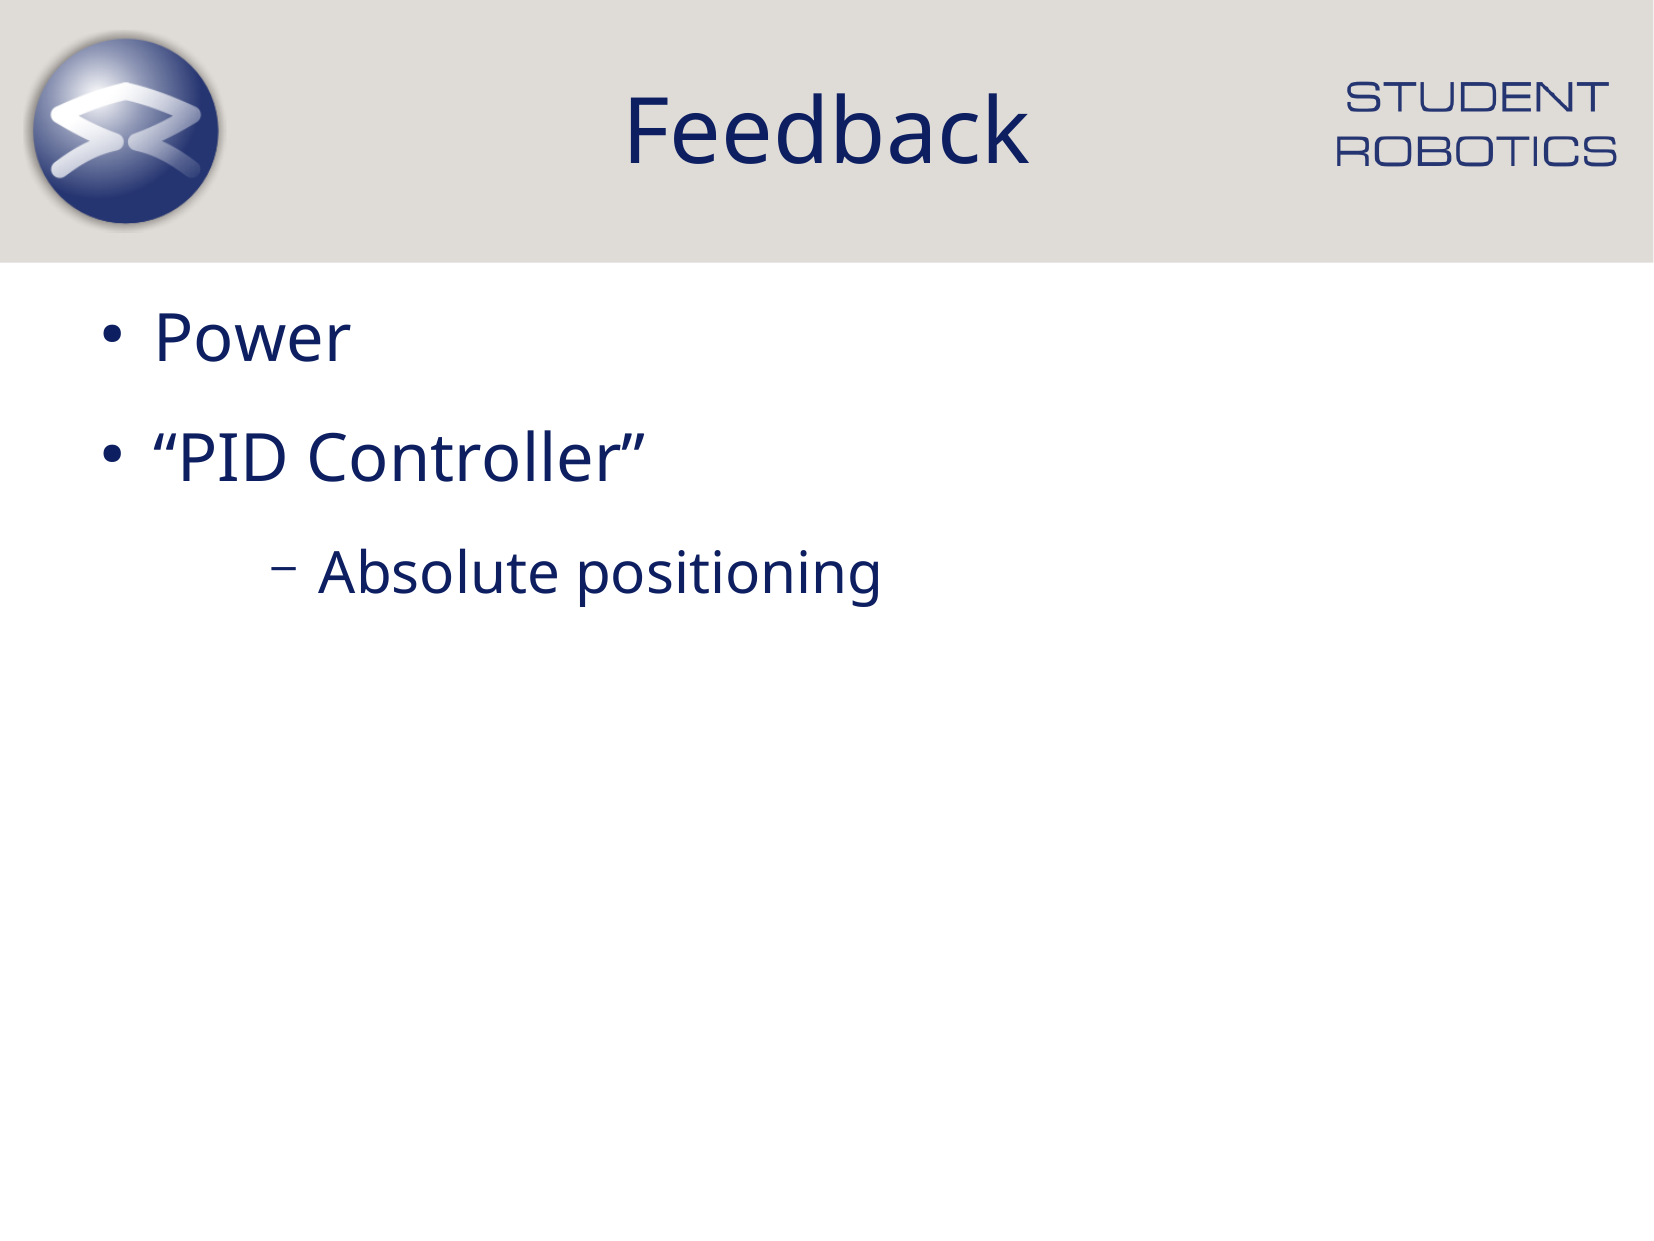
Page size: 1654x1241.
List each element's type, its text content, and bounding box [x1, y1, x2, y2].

list Power “PID Controller” Absolute positioning [82, 290, 1571, 1094]
picture [1571, 68, 1633, 174]
title Feedback [82, 0, 1571, 257]
picture [9, 19, 82, 245]
